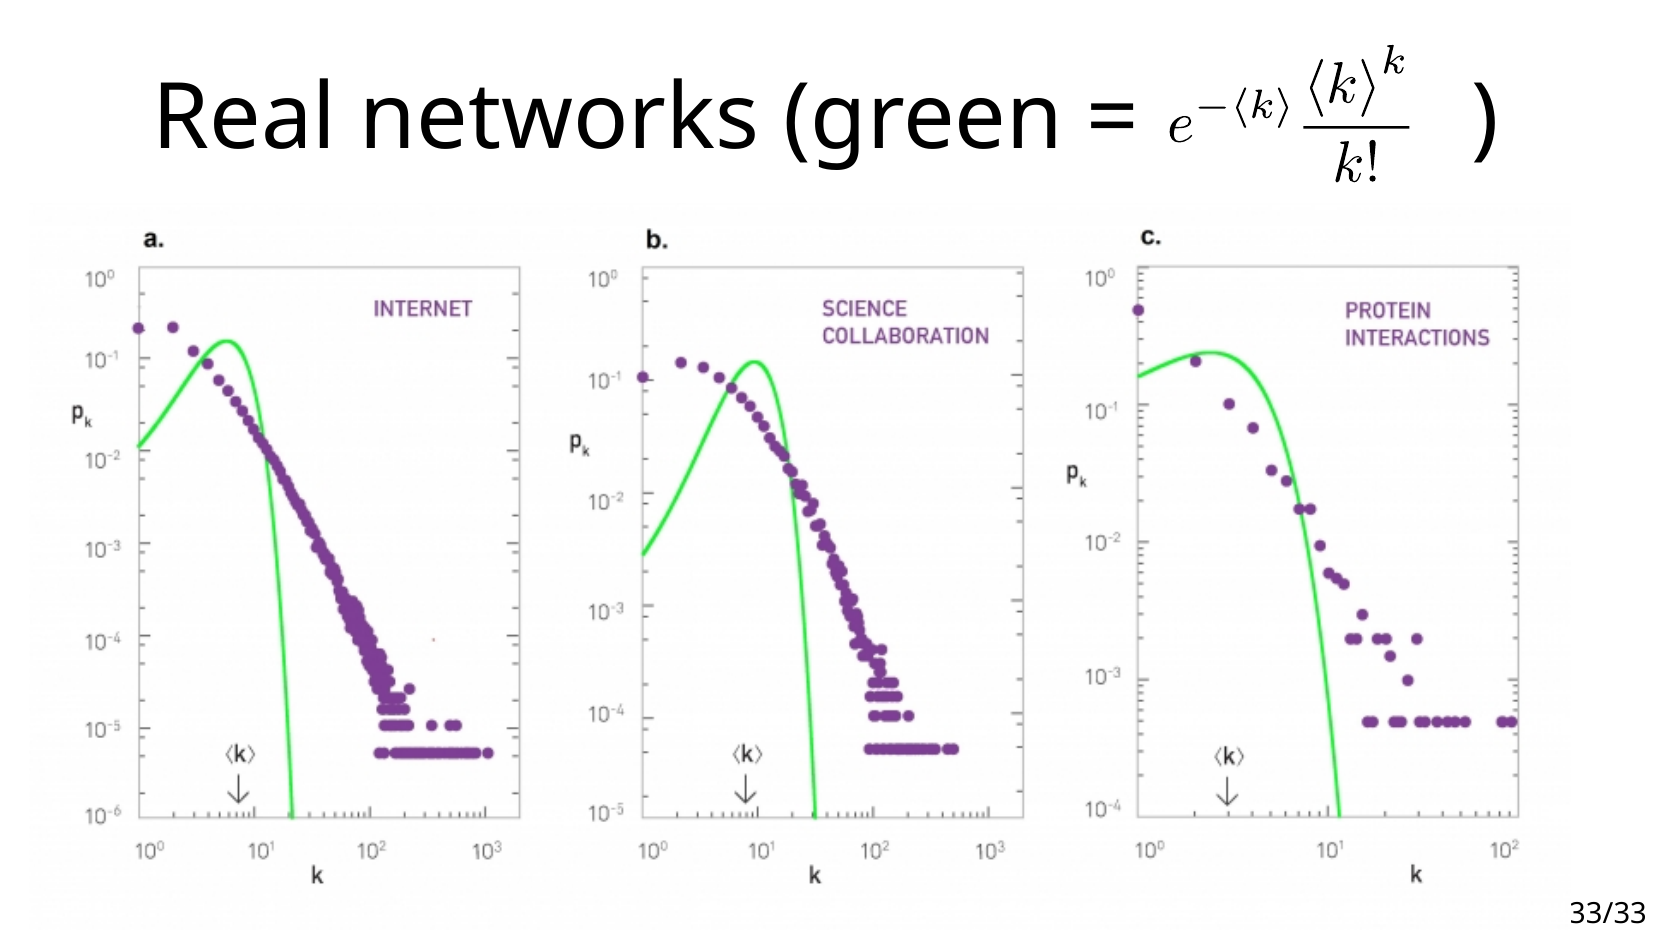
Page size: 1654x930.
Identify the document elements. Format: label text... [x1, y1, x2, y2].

picture [29, 203, 1571, 930]
text_box [1166, 44, 1410, 183]
title Real networks (green = ) [82, 1, 1571, 203]
